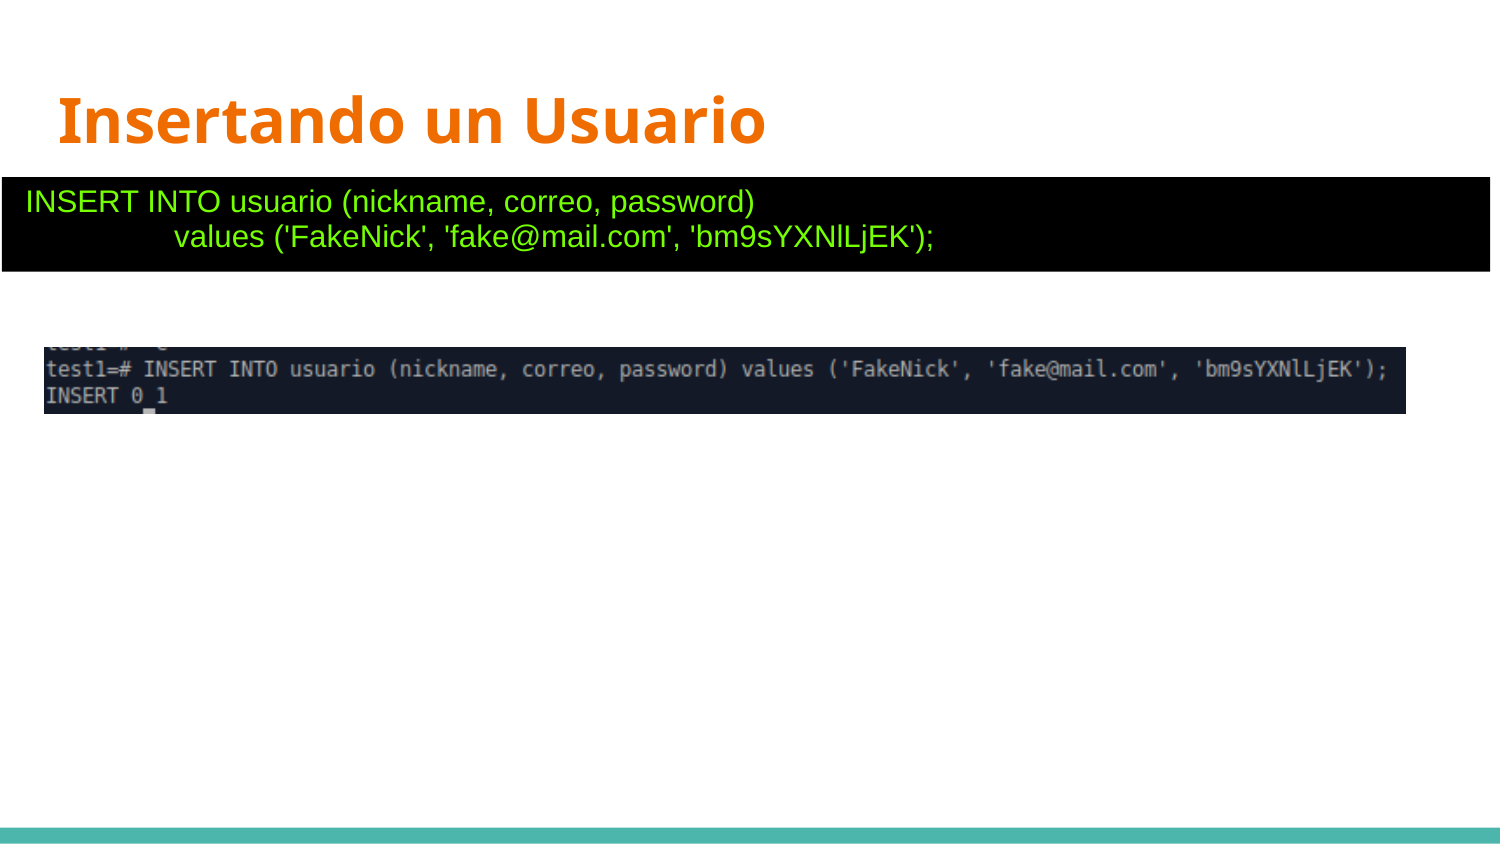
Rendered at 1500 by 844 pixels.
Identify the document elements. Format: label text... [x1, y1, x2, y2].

picture [44, 347, 1406, 414]
text_box INSERT INTO usuario (nickname, correo, password) values ('FakeNick', 'fake@mail.com', 'bm9sYXNlLjEK'); [1, 177, 1491, 272]
title Insertando un Usuario [43, 61, 1441, 177]
